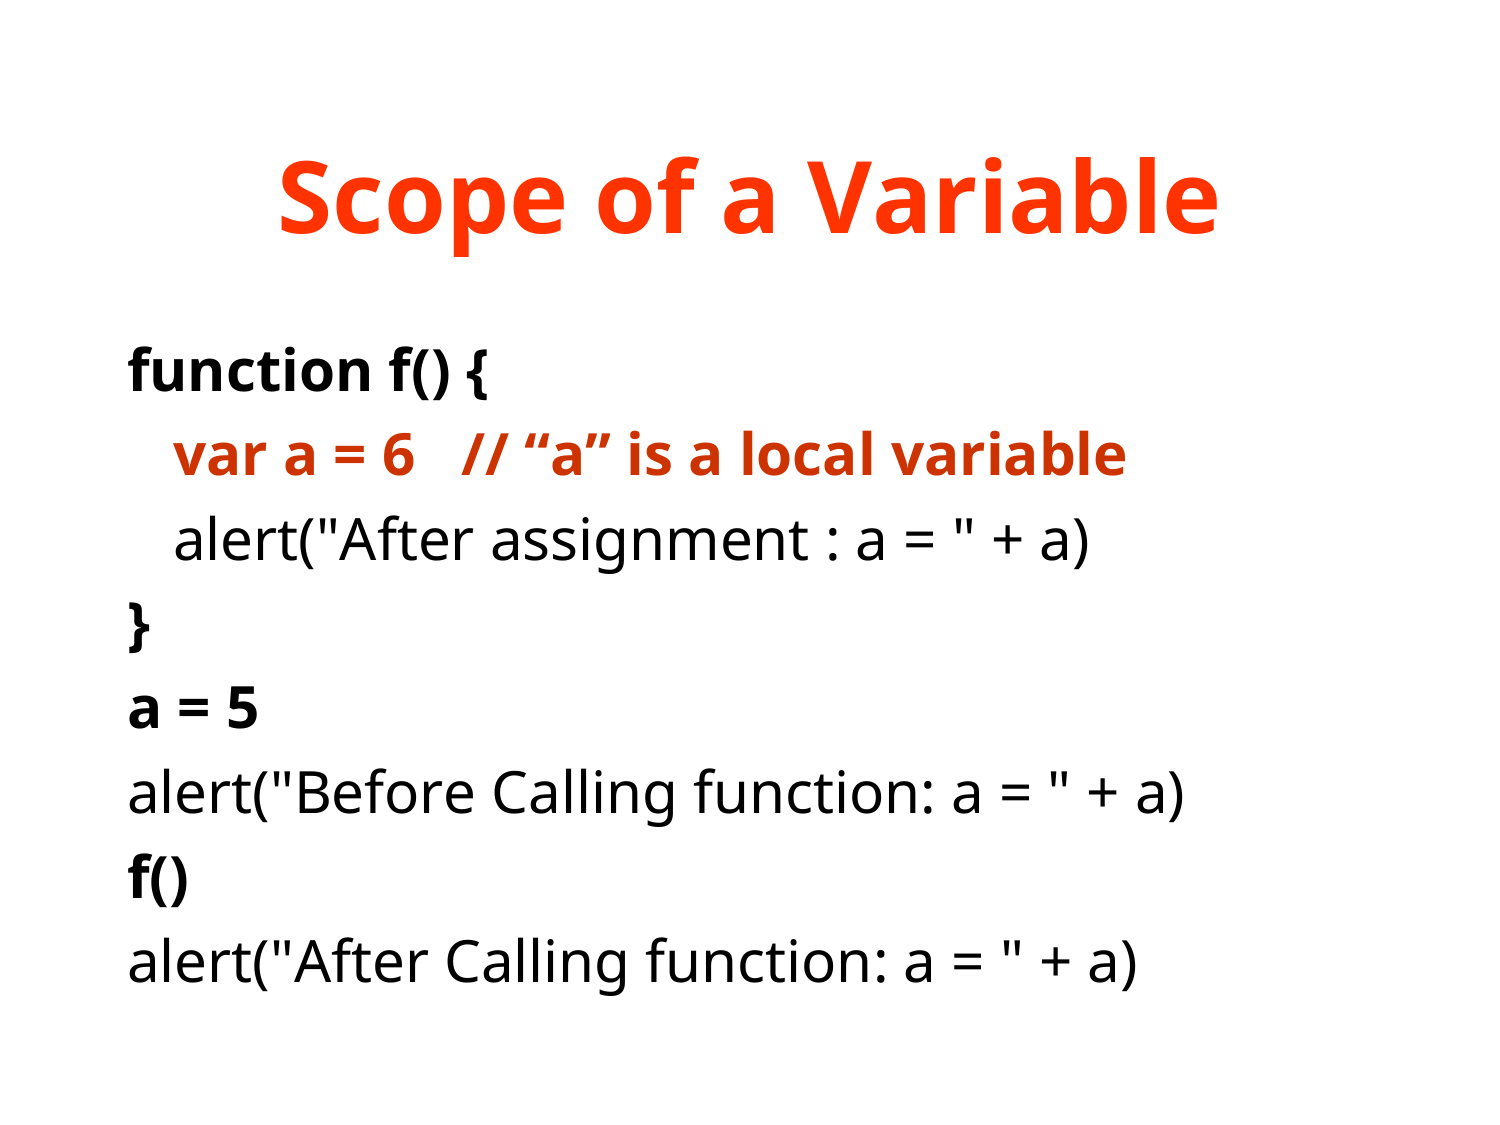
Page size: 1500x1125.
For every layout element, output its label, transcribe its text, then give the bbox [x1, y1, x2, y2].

list function f() { var a = 6 // “a” is a local variable alert("After assignment : a = " + a) } a = 5 alert("Before Calling function: a = " + a) f() alert("After Calling function: a = " + a) [112, 324, 1388, 1002]
title Scope of a Variable [112, 99, 1388, 288]
